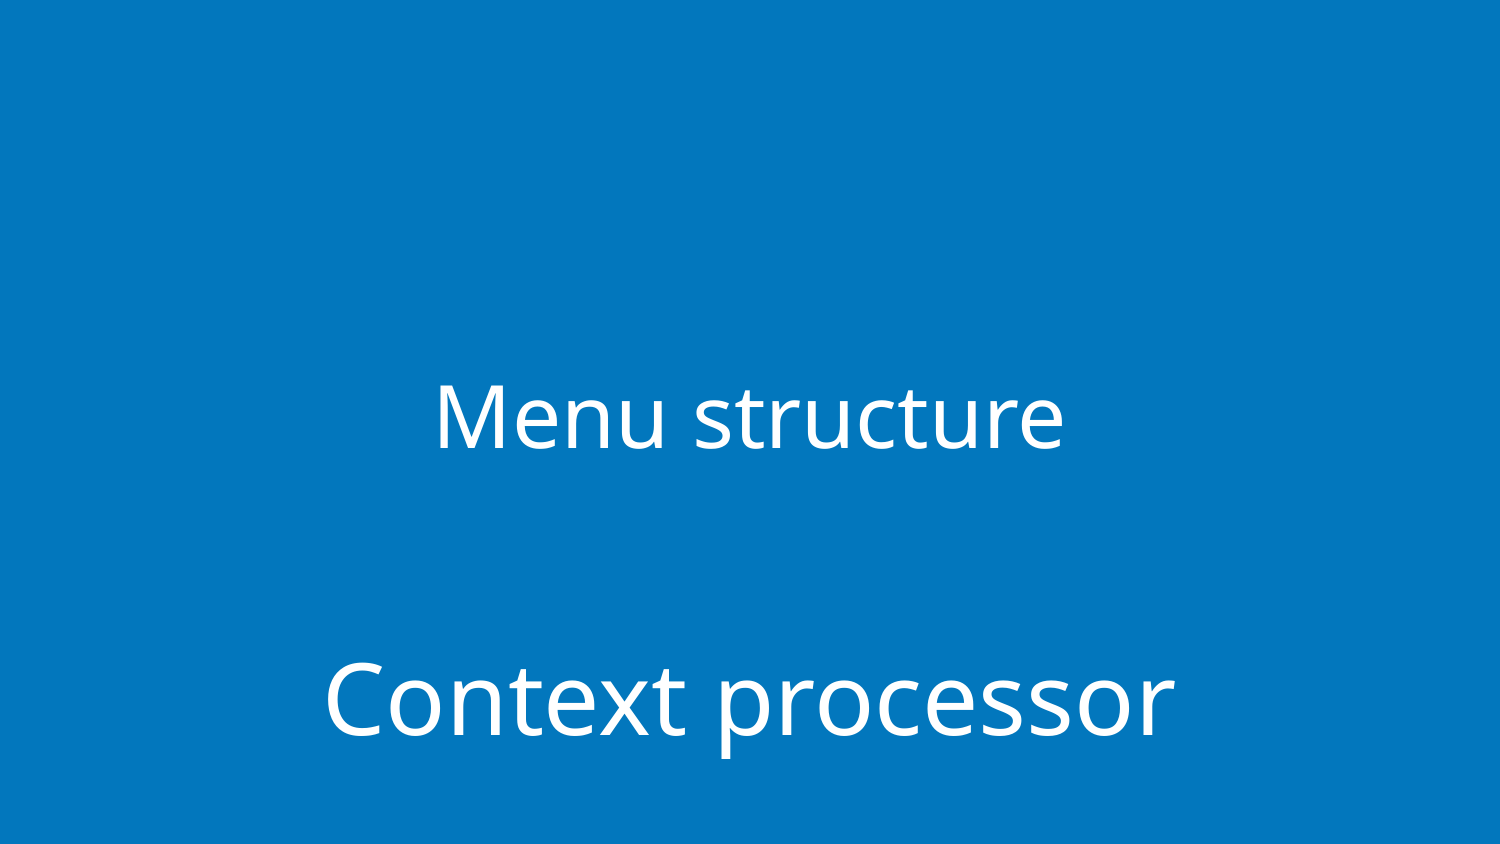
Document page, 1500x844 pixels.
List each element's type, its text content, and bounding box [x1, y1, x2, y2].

text_box Context processor [75, 568, 1425, 771]
title Menu structure [75, 58, 1425, 568]
